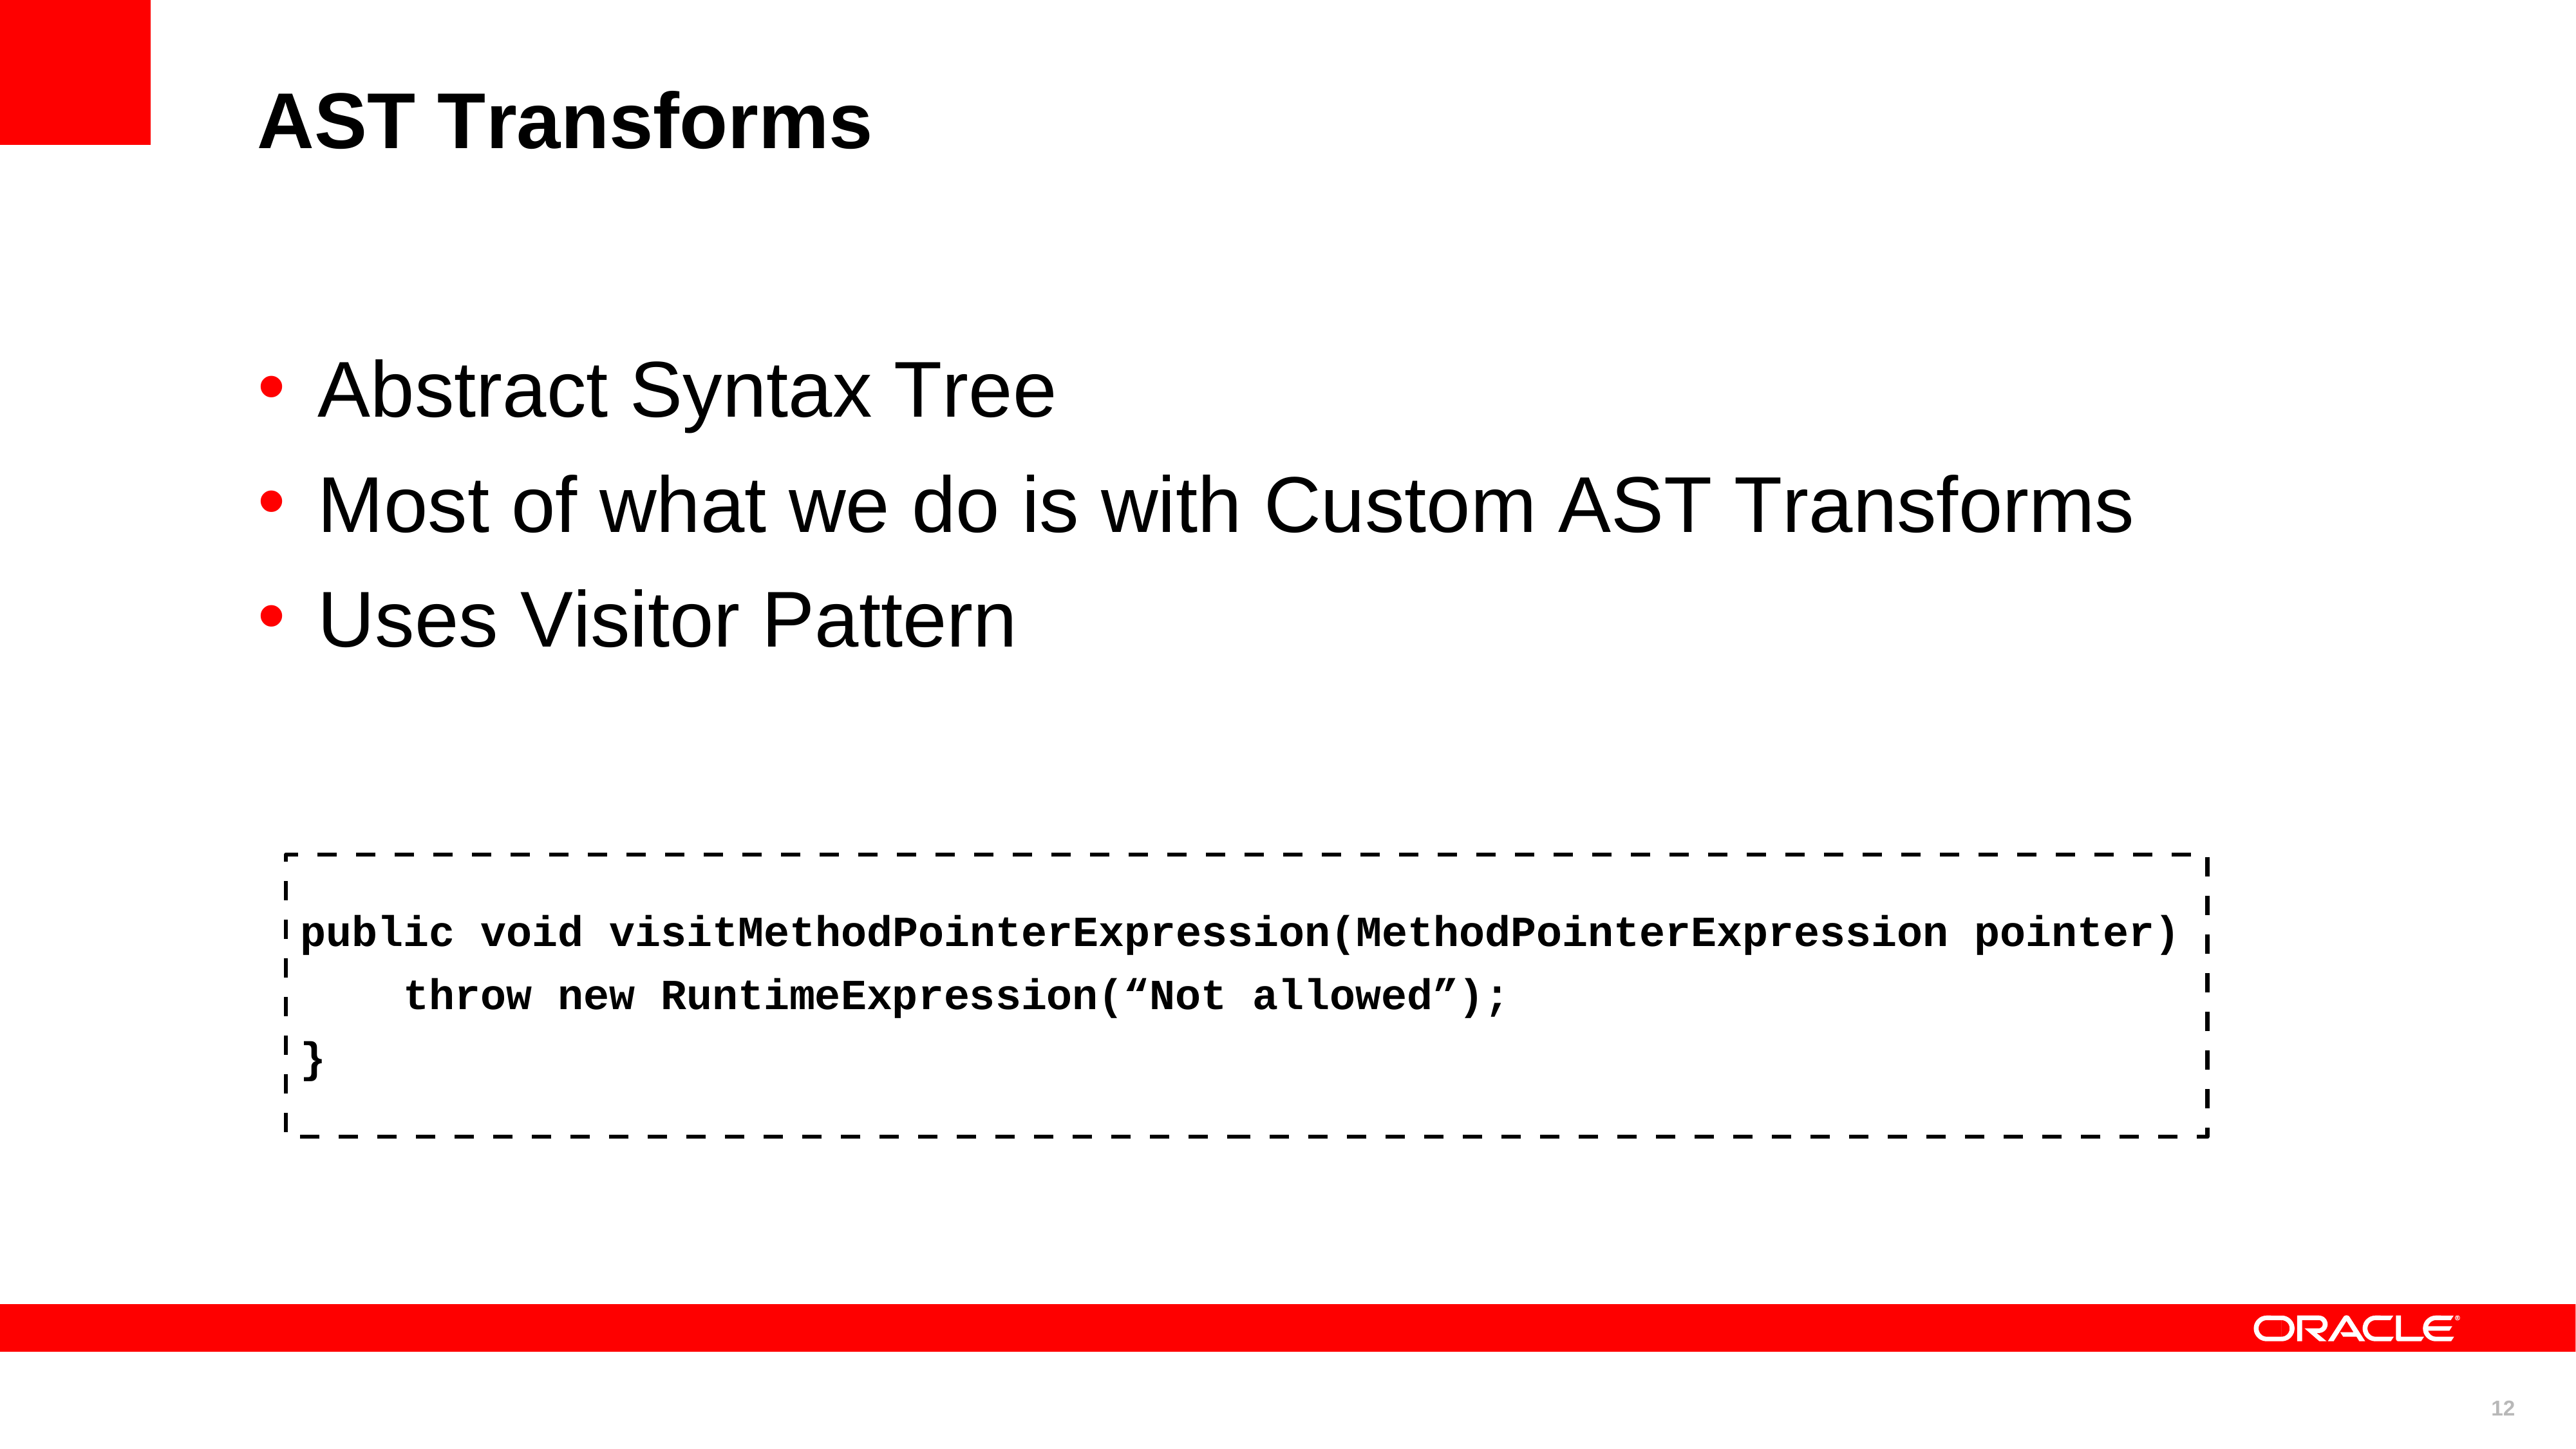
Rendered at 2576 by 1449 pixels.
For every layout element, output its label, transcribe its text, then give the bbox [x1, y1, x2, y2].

picture [0, 0, 151, 145]
title AST Transforms [257, 69, 2318, 251]
list Abstract Syntax Tree Most of what we do is with Custom AST Transforms Uses Visitor Pattern [258, 337, 2318, 1256]
text_box public void visitMethodPointerExpression(MethodPointerExpression pointer) throw new RuntimeExpression(“Not allowed”); } [286, 854, 2208, 1137]
picture [0, 1304, 2576, 1352]
